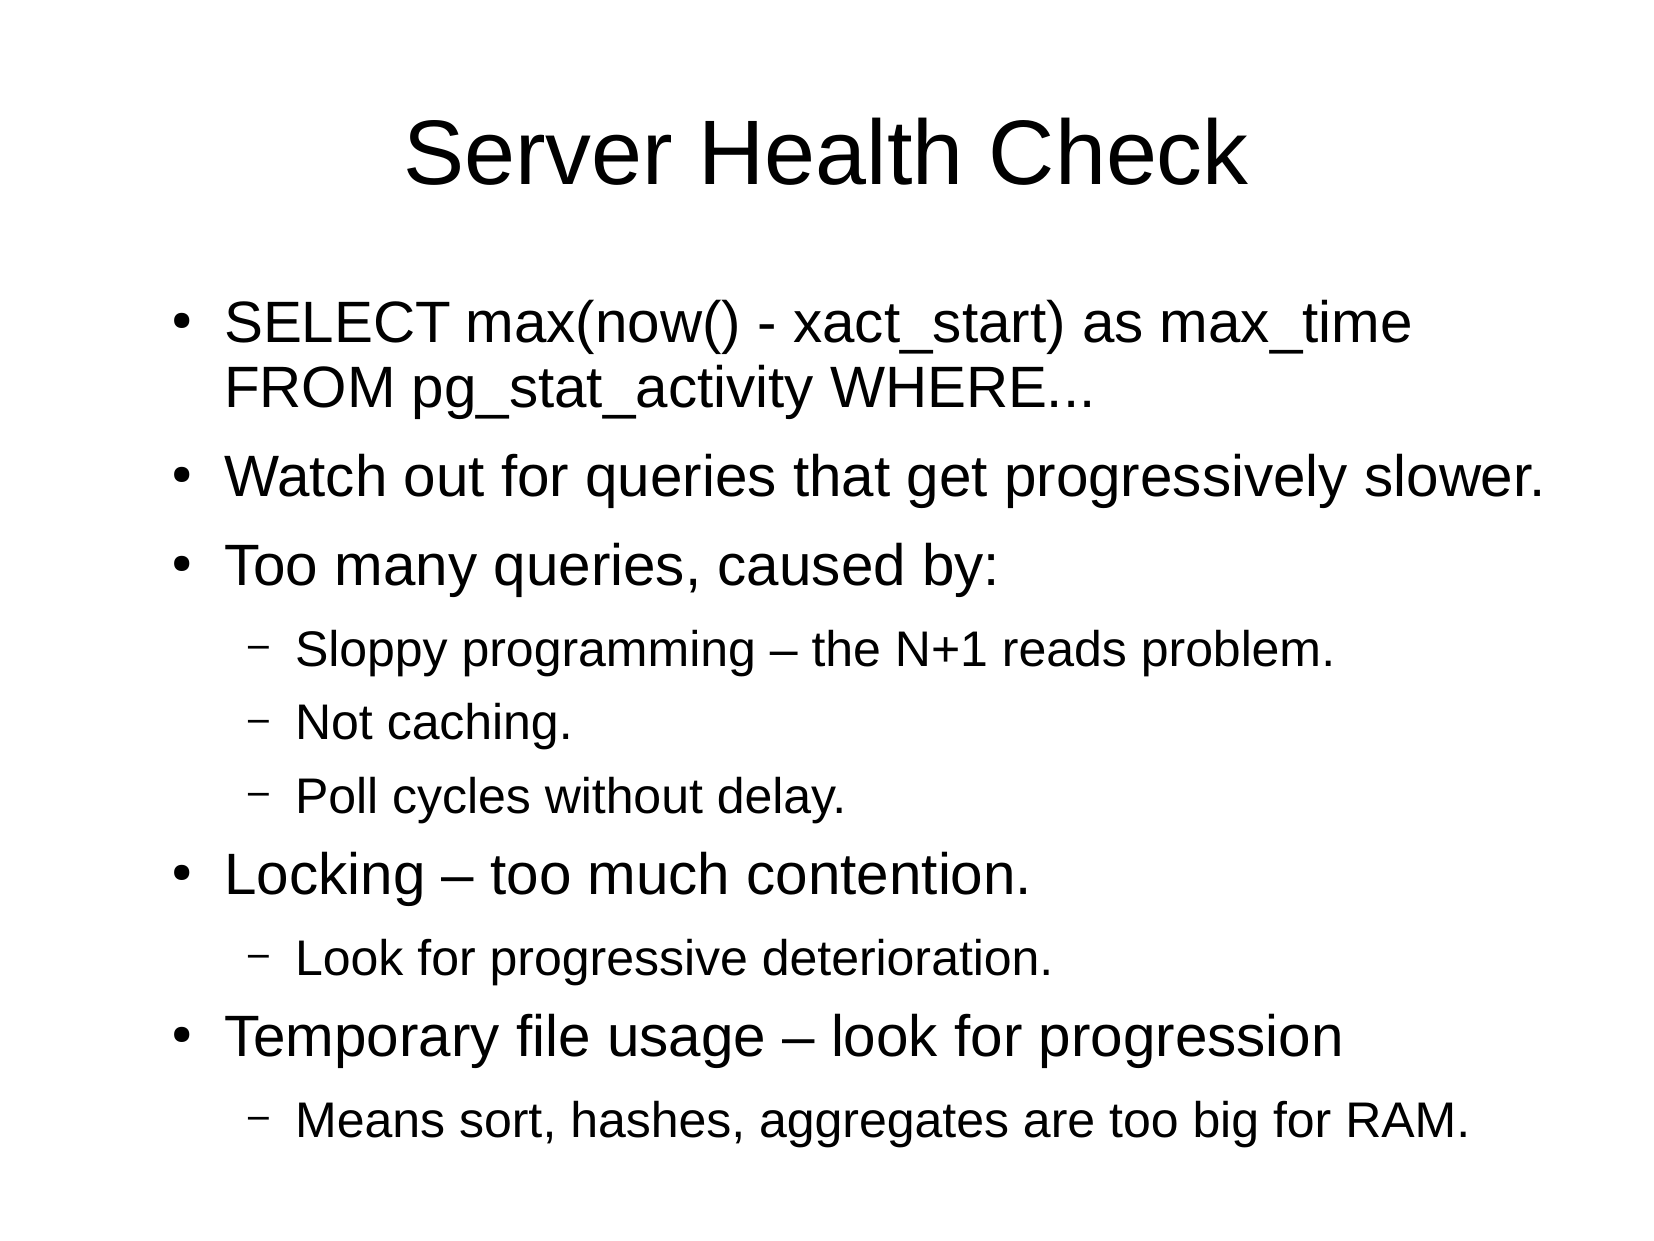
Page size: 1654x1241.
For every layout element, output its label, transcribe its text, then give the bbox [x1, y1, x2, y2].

title Server Health Check [82, 56, 1571, 250]
list SELECT max(now() - xact_start) as max_time FROM pg_stat_activity WHERE... Watch out for queries that get progressively slower. Too many queries, caused by: Sloppy programming – the N+1 reads problem. Not caching. Poll cycles without delay. Locking – too much contention. Look for progressive deterioration. Temporary file usage – look for progression Means sort, hashes, aggregates are too big for RAM. [82, 290, 1571, 1241]
